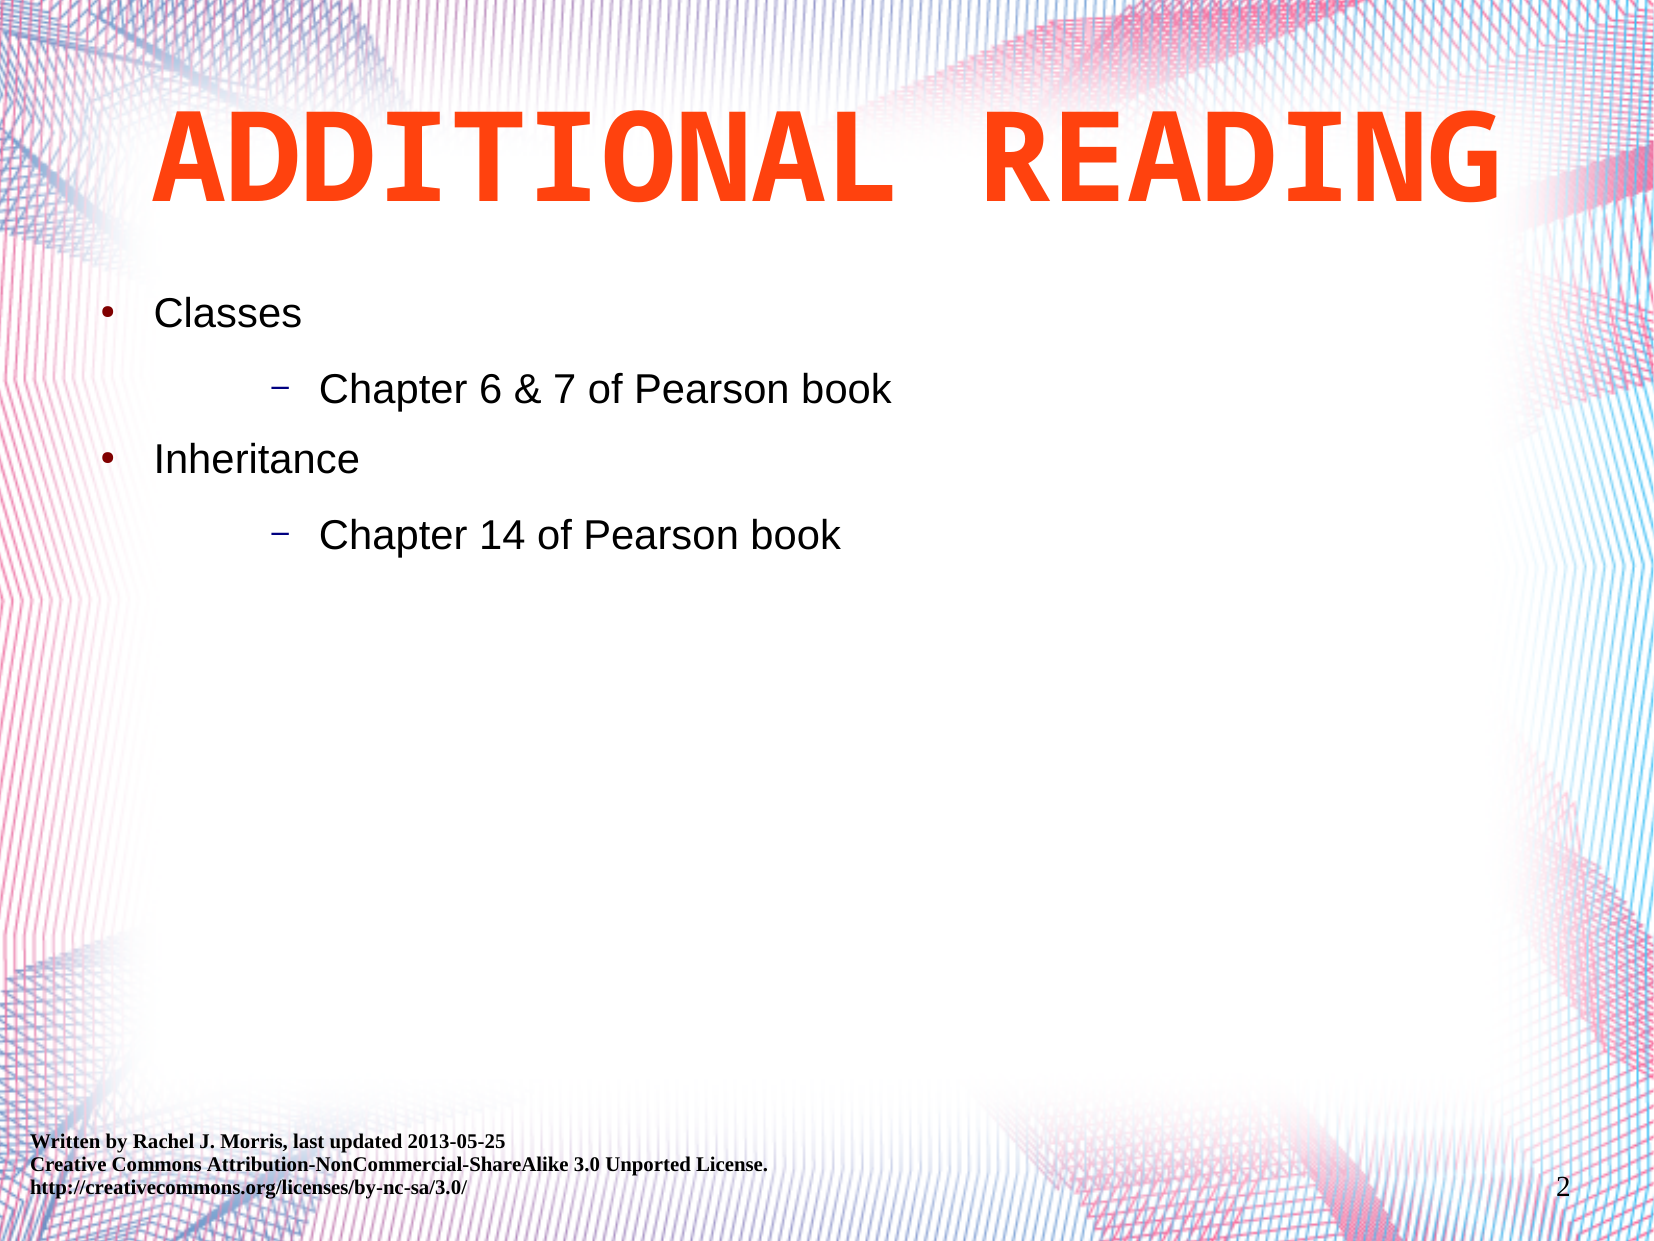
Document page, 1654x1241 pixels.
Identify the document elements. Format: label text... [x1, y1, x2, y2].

picture [0, 0, 1654, 1241]
list Classes Chapter 6 & 7 of Pearson book Inheritance Chapter 14 of Pearson book [82, 290, 1571, 1010]
title ADDITIONAL READING [82, 49, 1571, 257]
